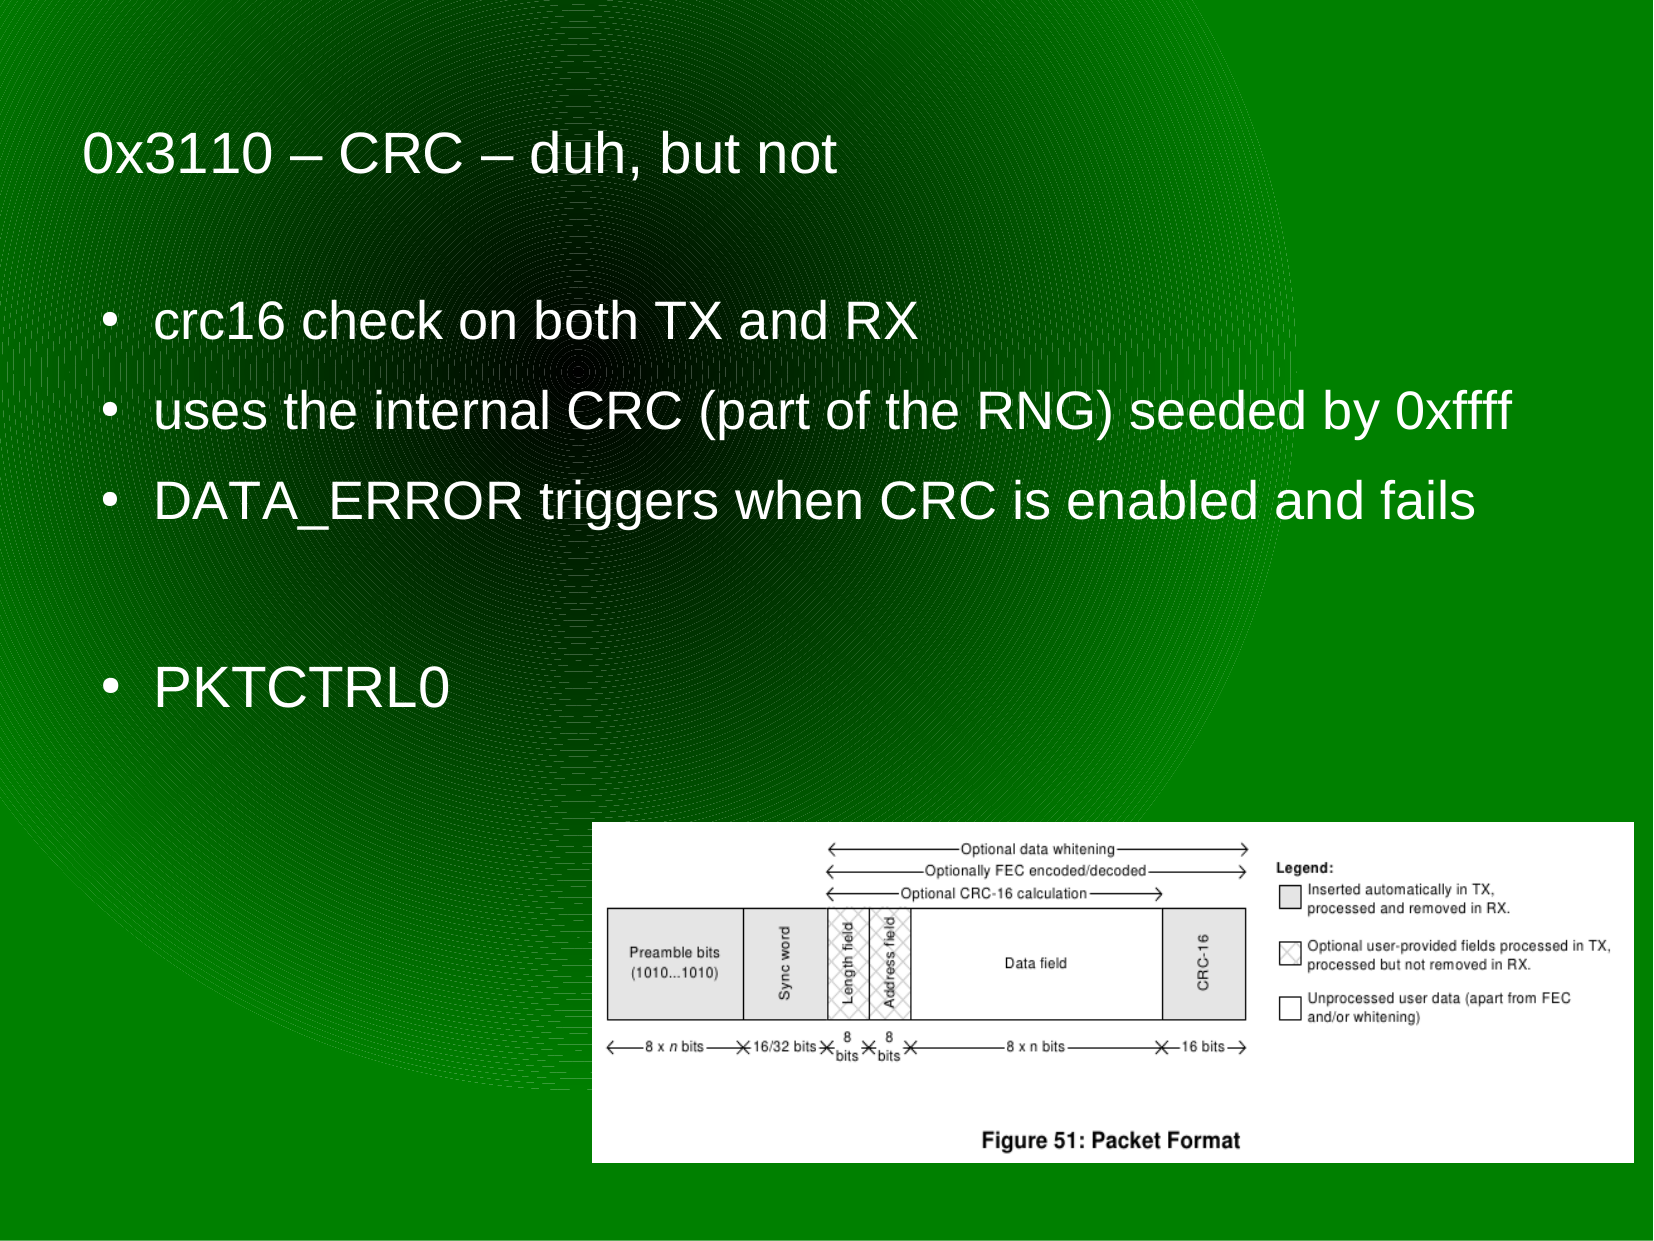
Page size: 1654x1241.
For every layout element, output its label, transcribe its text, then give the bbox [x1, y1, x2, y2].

title 0x3110 – CRC – duh, but not [82, 49, 1571, 257]
list crc16 check on both TX and RX uses the internal CRC (part of the RNG) seeded by 0xffff DATA_ERROR triggers when CRC is enabled and fails PKTCTRL0 [82, 290, 1571, 1109]
picture [592, 822, 1634, 1163]
